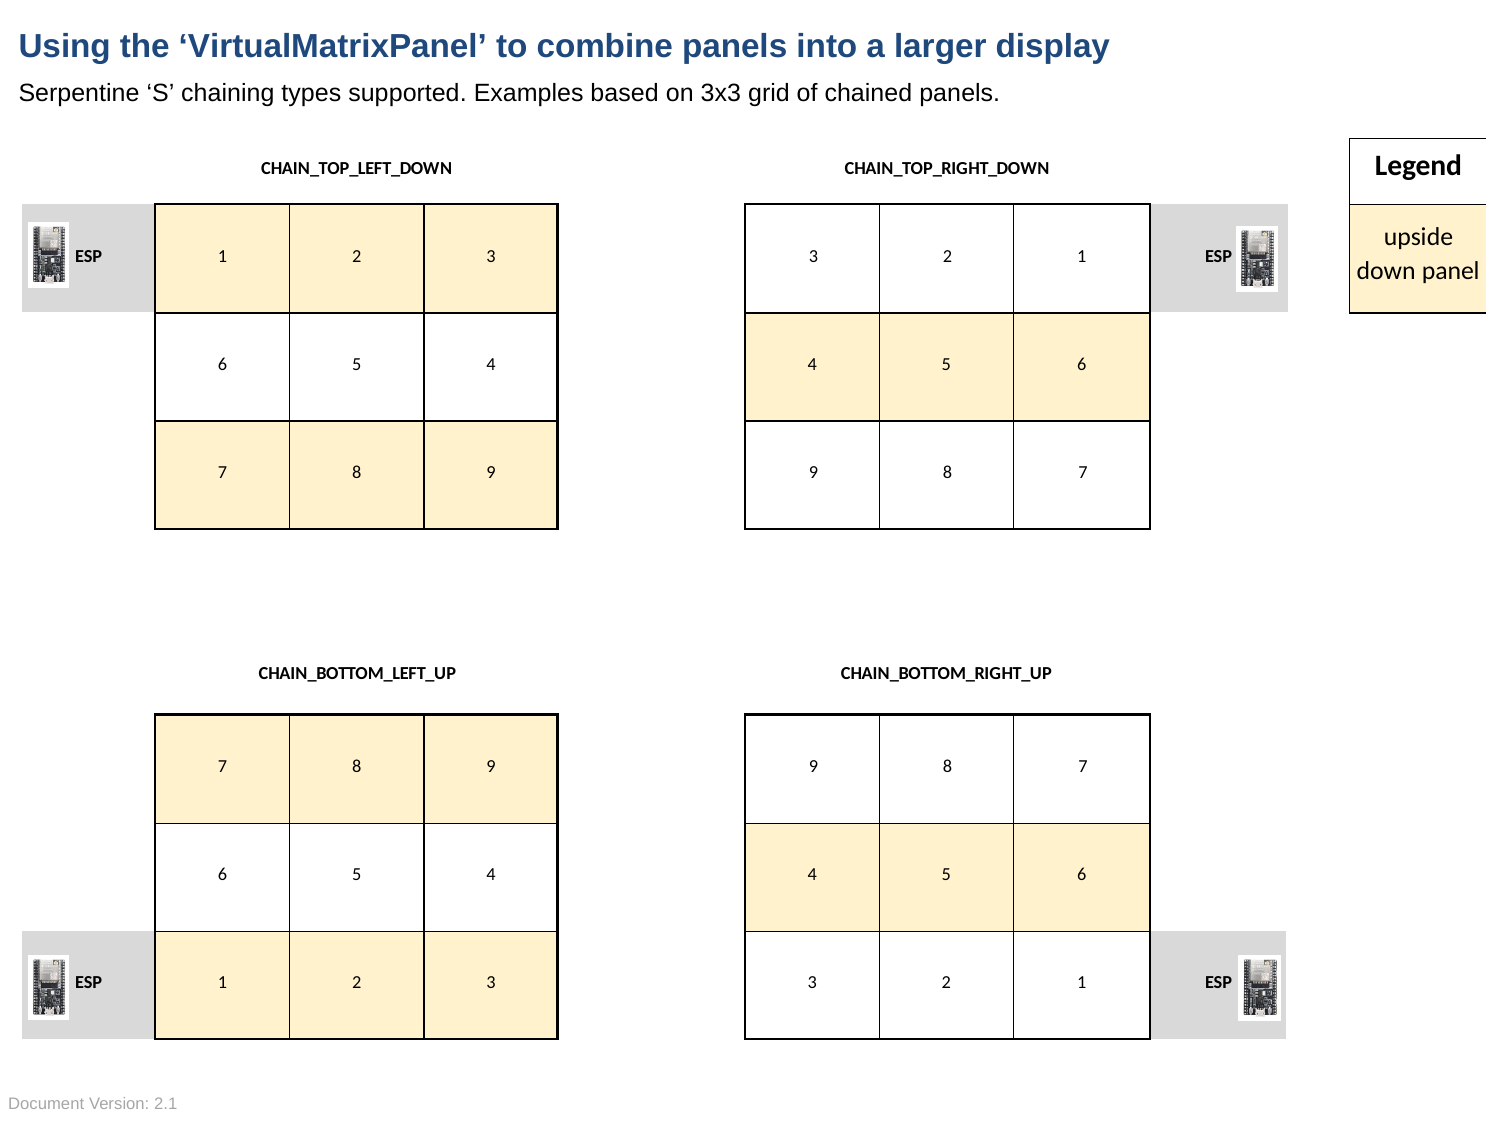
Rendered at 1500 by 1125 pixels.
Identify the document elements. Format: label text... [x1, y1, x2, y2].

text_box Using the ‘VirtualMatrixPanel’ to combine panels into a larger display Serpentine ‘S’ chaining types supported. Examples based on 3x3 grid of chained panels. [3, 16, 1469, 116]
picture [20, 137, 1488, 1041]
